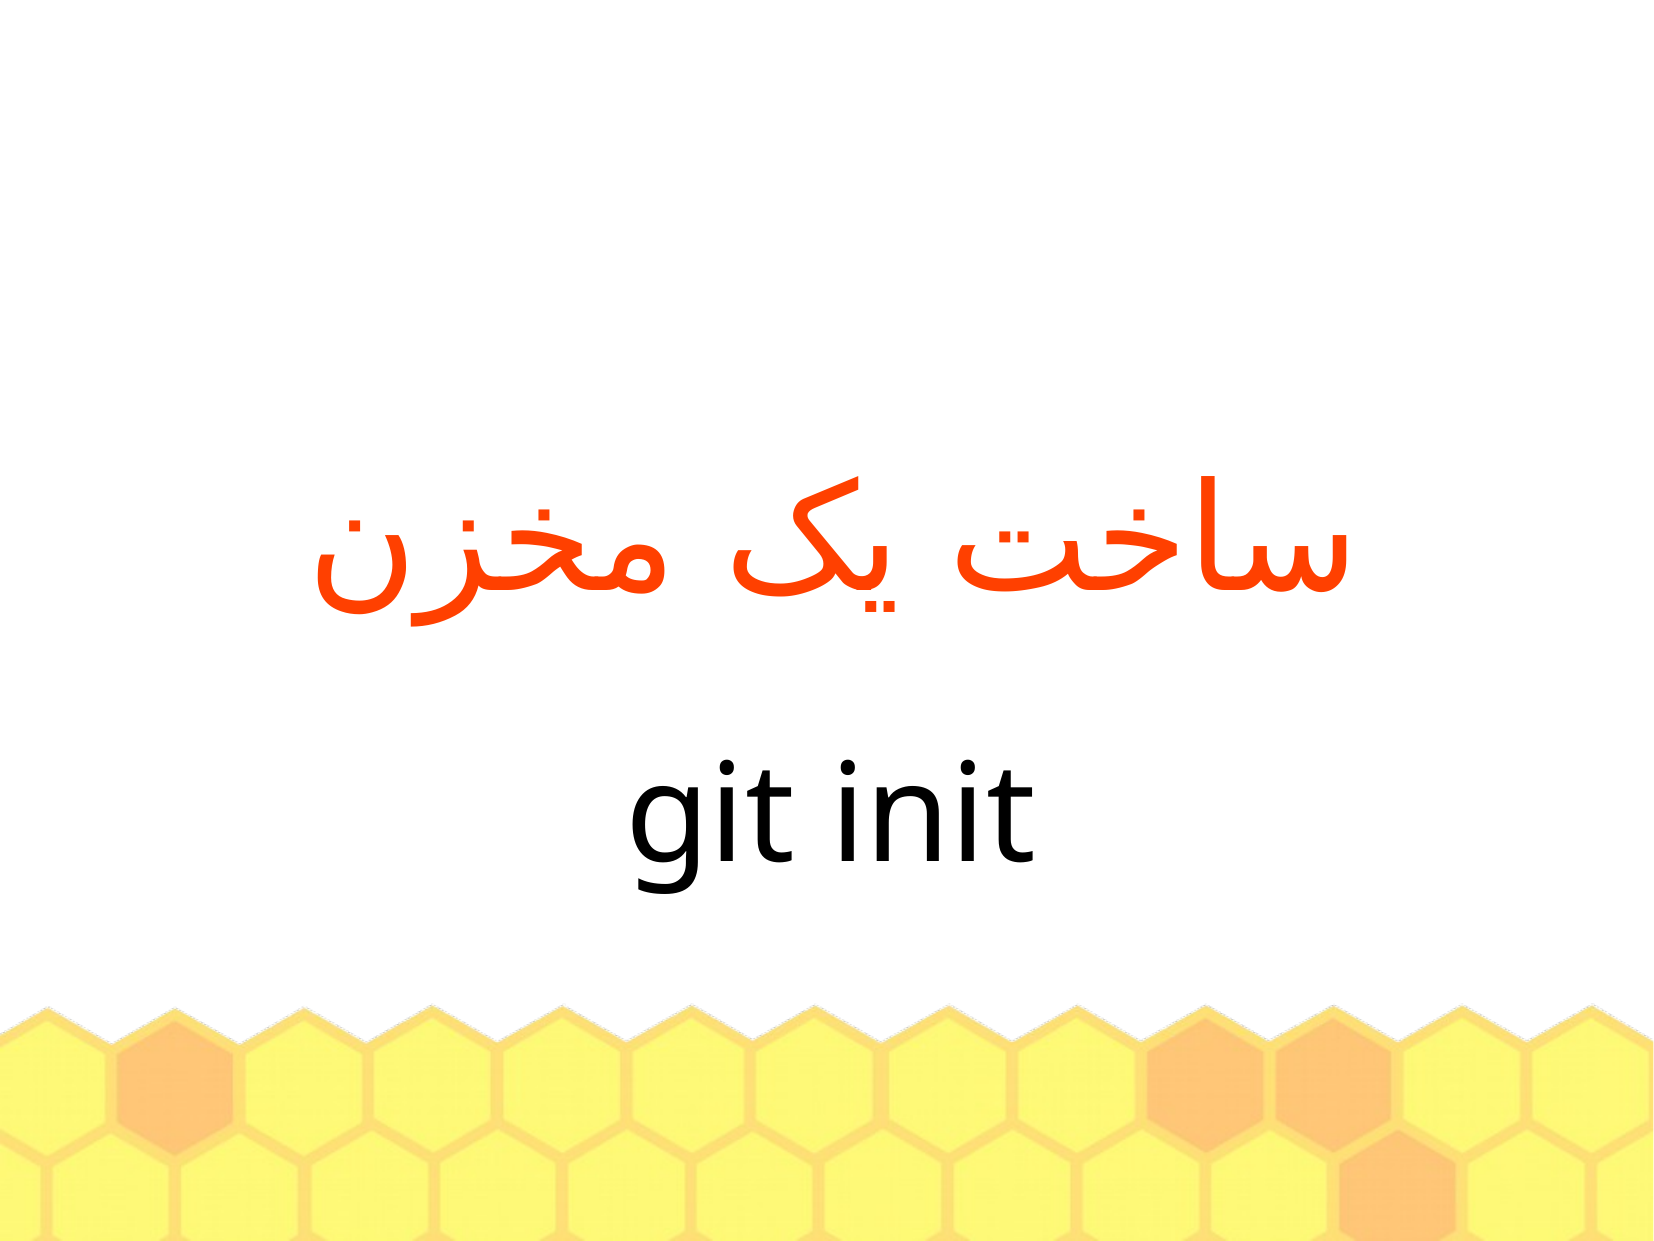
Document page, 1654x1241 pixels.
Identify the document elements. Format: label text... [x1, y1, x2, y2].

picture [0, 1001, 1654, 1241]
title ساخت یک مخزن [90, 435, 1579, 643]
title git init [86, 705, 1576, 913]
